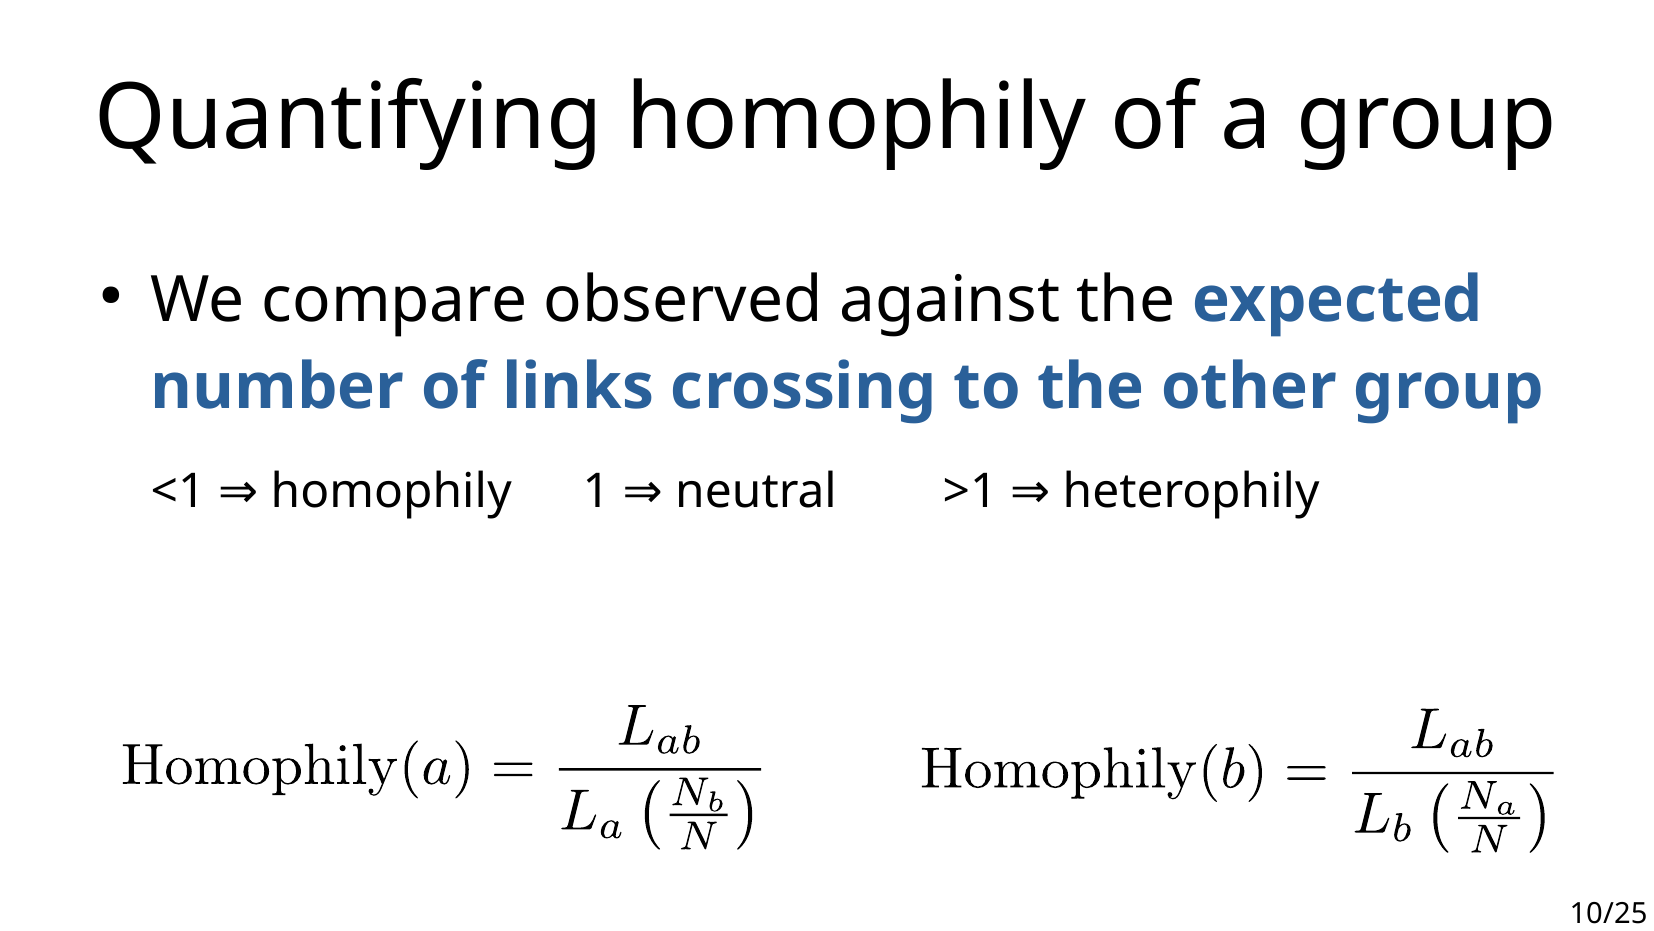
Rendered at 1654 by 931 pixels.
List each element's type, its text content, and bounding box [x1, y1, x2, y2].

picture [917, 706, 1556, 856]
list We compare observed against the expected number of links crossing to the other group <1 ⇒ homophily 1 ⇒ neutral >1 ⇒ heterophily [82, 253, 1571, 661]
title Quantifying homophily of a group [82, 1, 1571, 226]
picture [120, 705, 762, 850]
